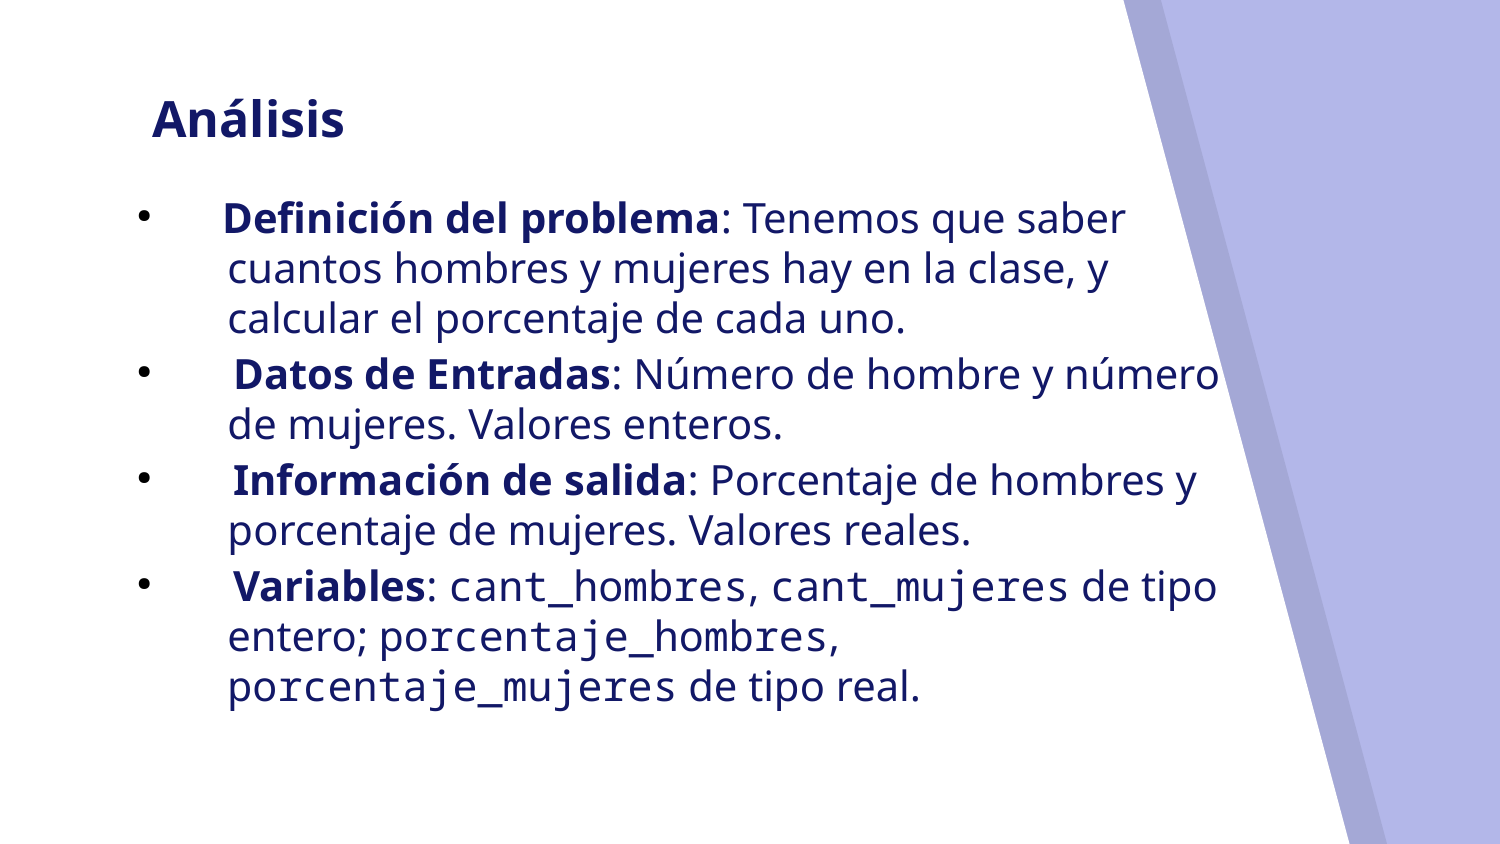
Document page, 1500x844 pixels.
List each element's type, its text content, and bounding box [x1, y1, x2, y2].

list Definición del problema: Tenemos que saber cuantos hombres y mujeres hay en la clase, y calcular el porcentaje de cada uno. Datos de Entradas: Número de hombre y número de mujeres. Valores enteros. Información de salida: Porcentaje de hombres y porcentaje de mujeres. Valores reales. Variables: cant_hombres, cant_mujeres de tipo entero; porcentaje_hombres, porcentaje_mujeres de tipo real. [66, 177, 1276, 548]
title Análisis [137, 82, 1011, 163]
